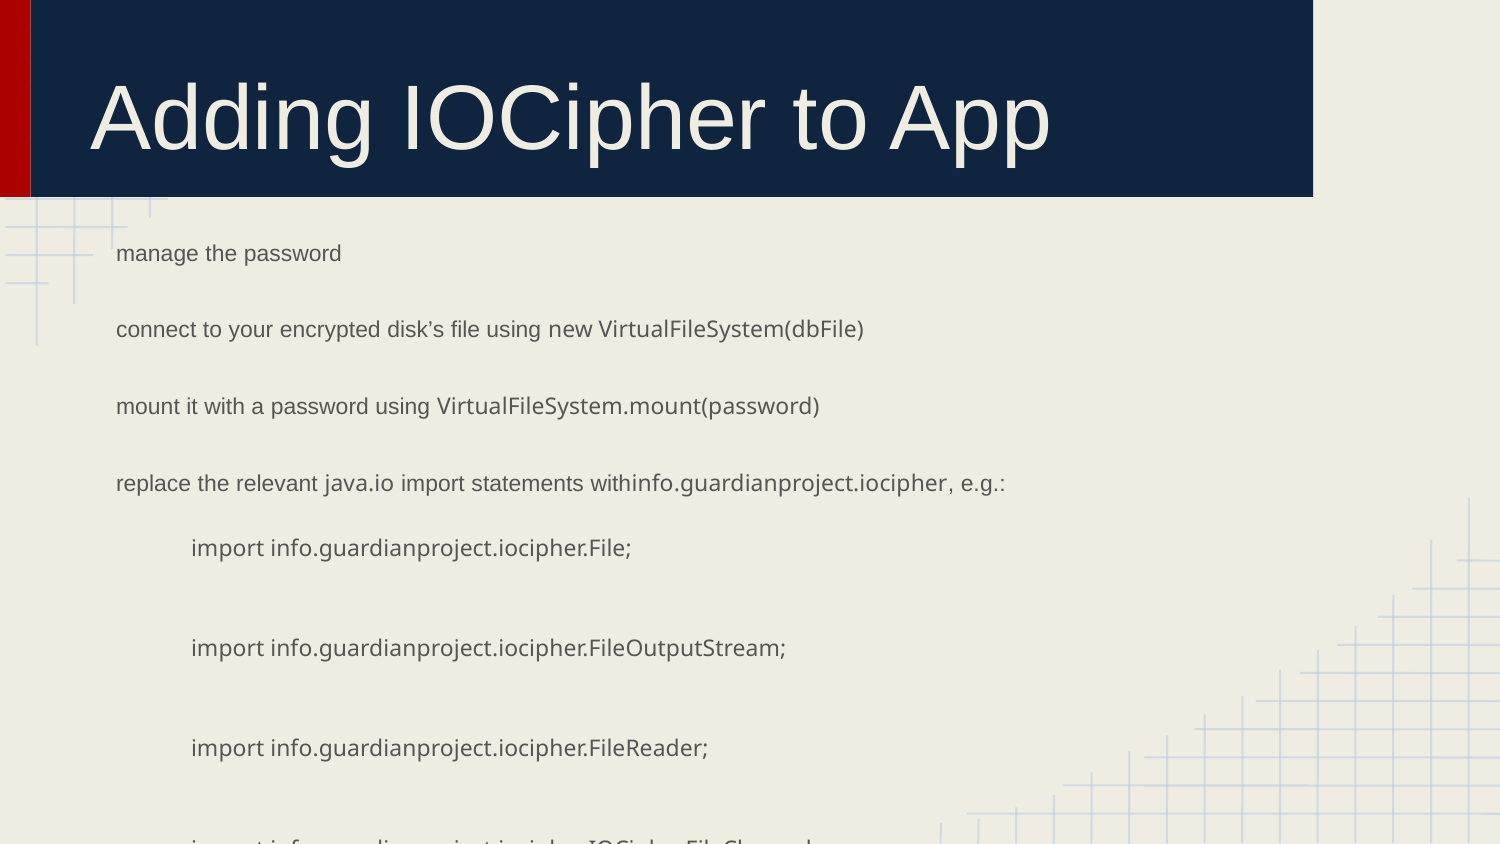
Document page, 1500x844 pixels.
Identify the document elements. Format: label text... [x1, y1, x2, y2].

title Adding IOCipher to App [75, 16, 1276, 183]
list manage the password connect to your encrypted disk’s file using new VirtualFileSystem(dbFile) mount it with a password using VirtualFileSystem.mount(password) replace the relevant java.io import statements withinfo.guardianproject.iocipher, e.g.: import info.guardianproject.iocipher.File; import info.guardianproject.iocipher.FileOutputStream; import info.guardianproject.iocipher.FileReader; import info.guardianproject.iocipher.IOCipherFileChannel; import info.guardianproject.iocipher.VirtualFileSystem; import java.io.FileNotFoundException; import java.io.IOException; import java.io.InputStream; import java.nio.channels.Channels; import java.nio.channels.ReadableByteChannel; [75, 209, 1425, 806]
